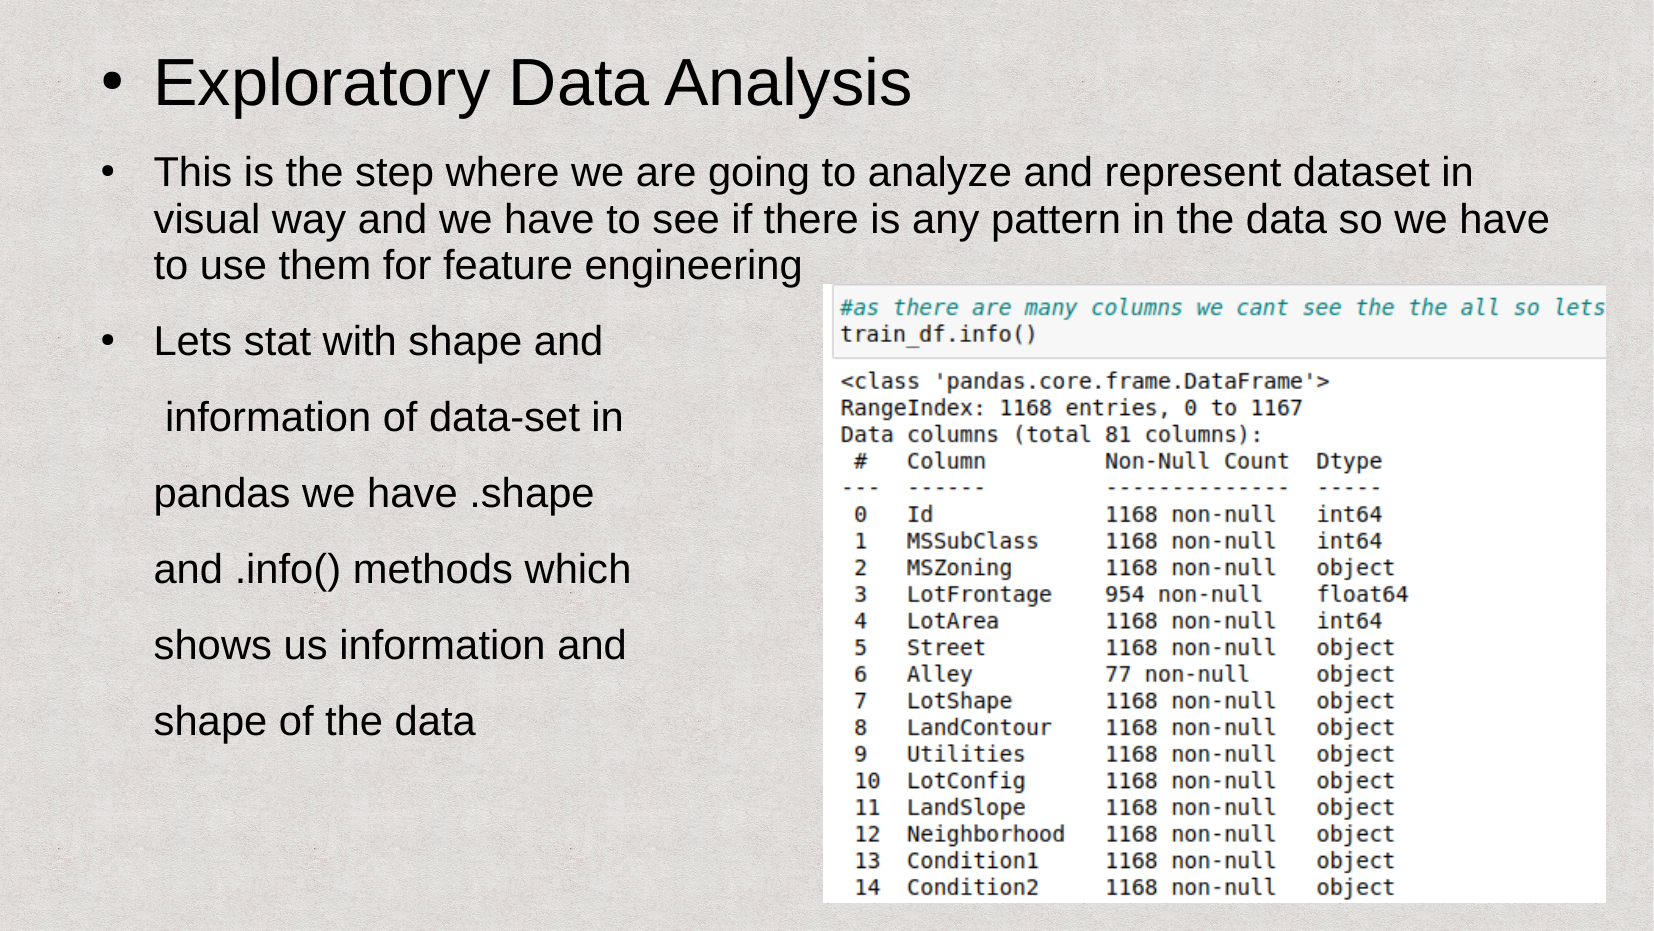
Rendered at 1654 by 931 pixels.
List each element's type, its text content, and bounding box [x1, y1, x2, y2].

list Exploratory Data Analysis This is the step where we are going to analyze and represent dataset in visual way and we have to see if there is any pattern in the data so we have to use them for feature engineering Lets stat with shape and information of data-set in pandas we have .shape and .info() methods which shows us information and shape of the data [82, 45, 1571, 826]
picture [0, 0, 1654, 931]
